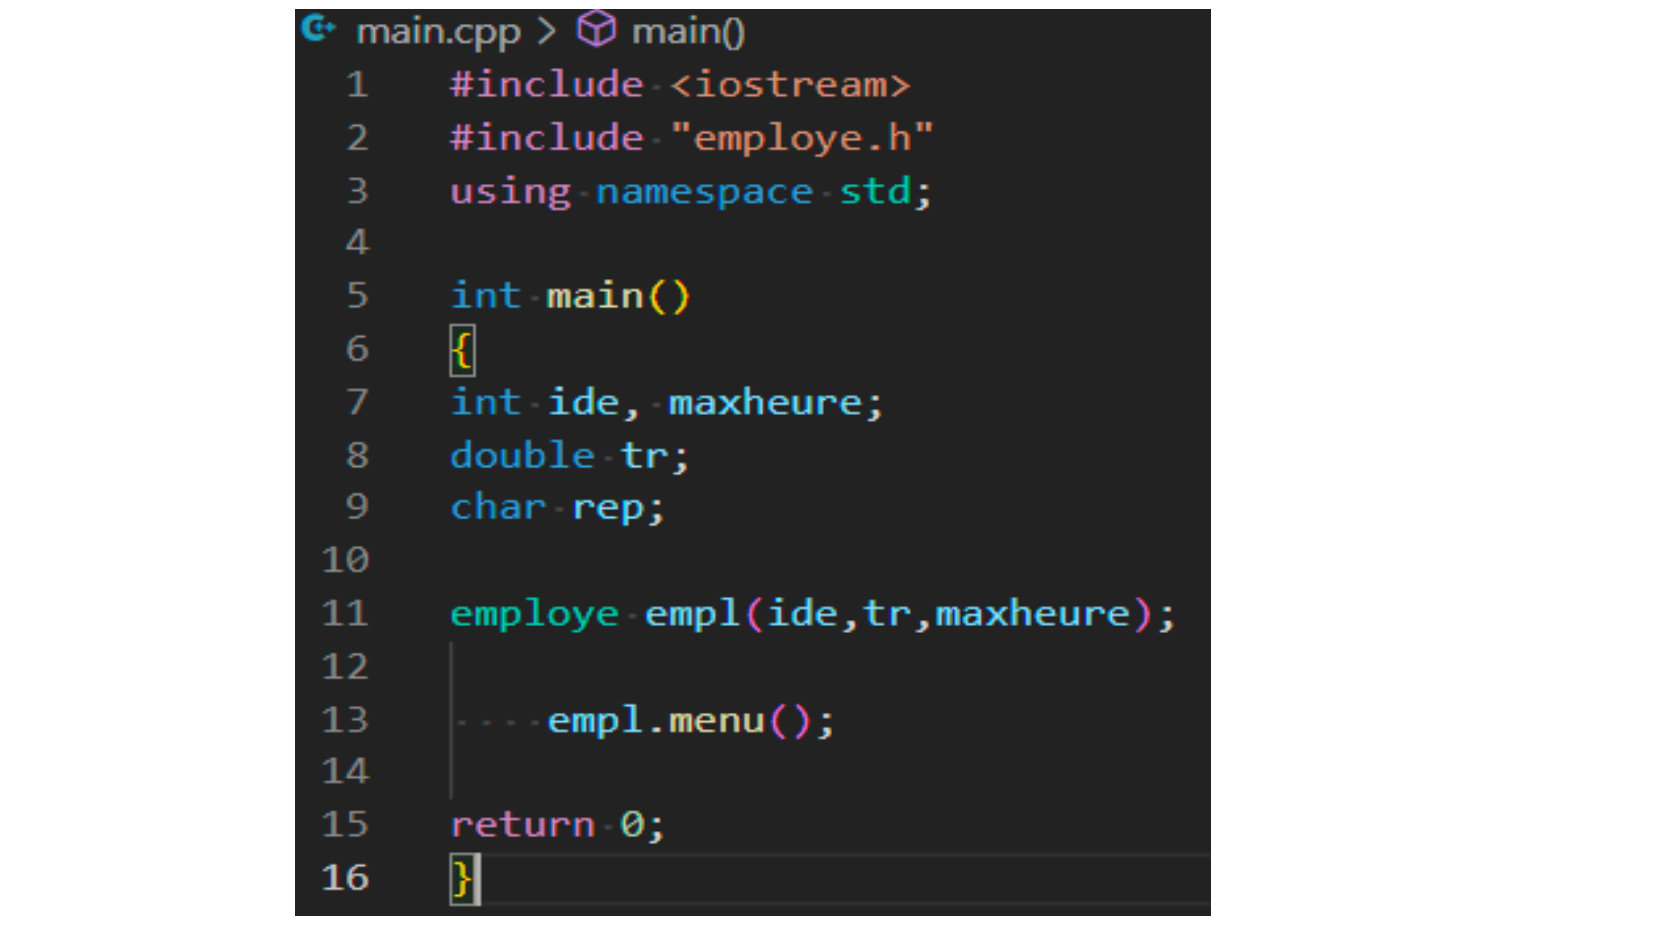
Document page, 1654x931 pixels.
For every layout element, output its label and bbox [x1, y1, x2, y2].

picture [295, 9, 1211, 916]
